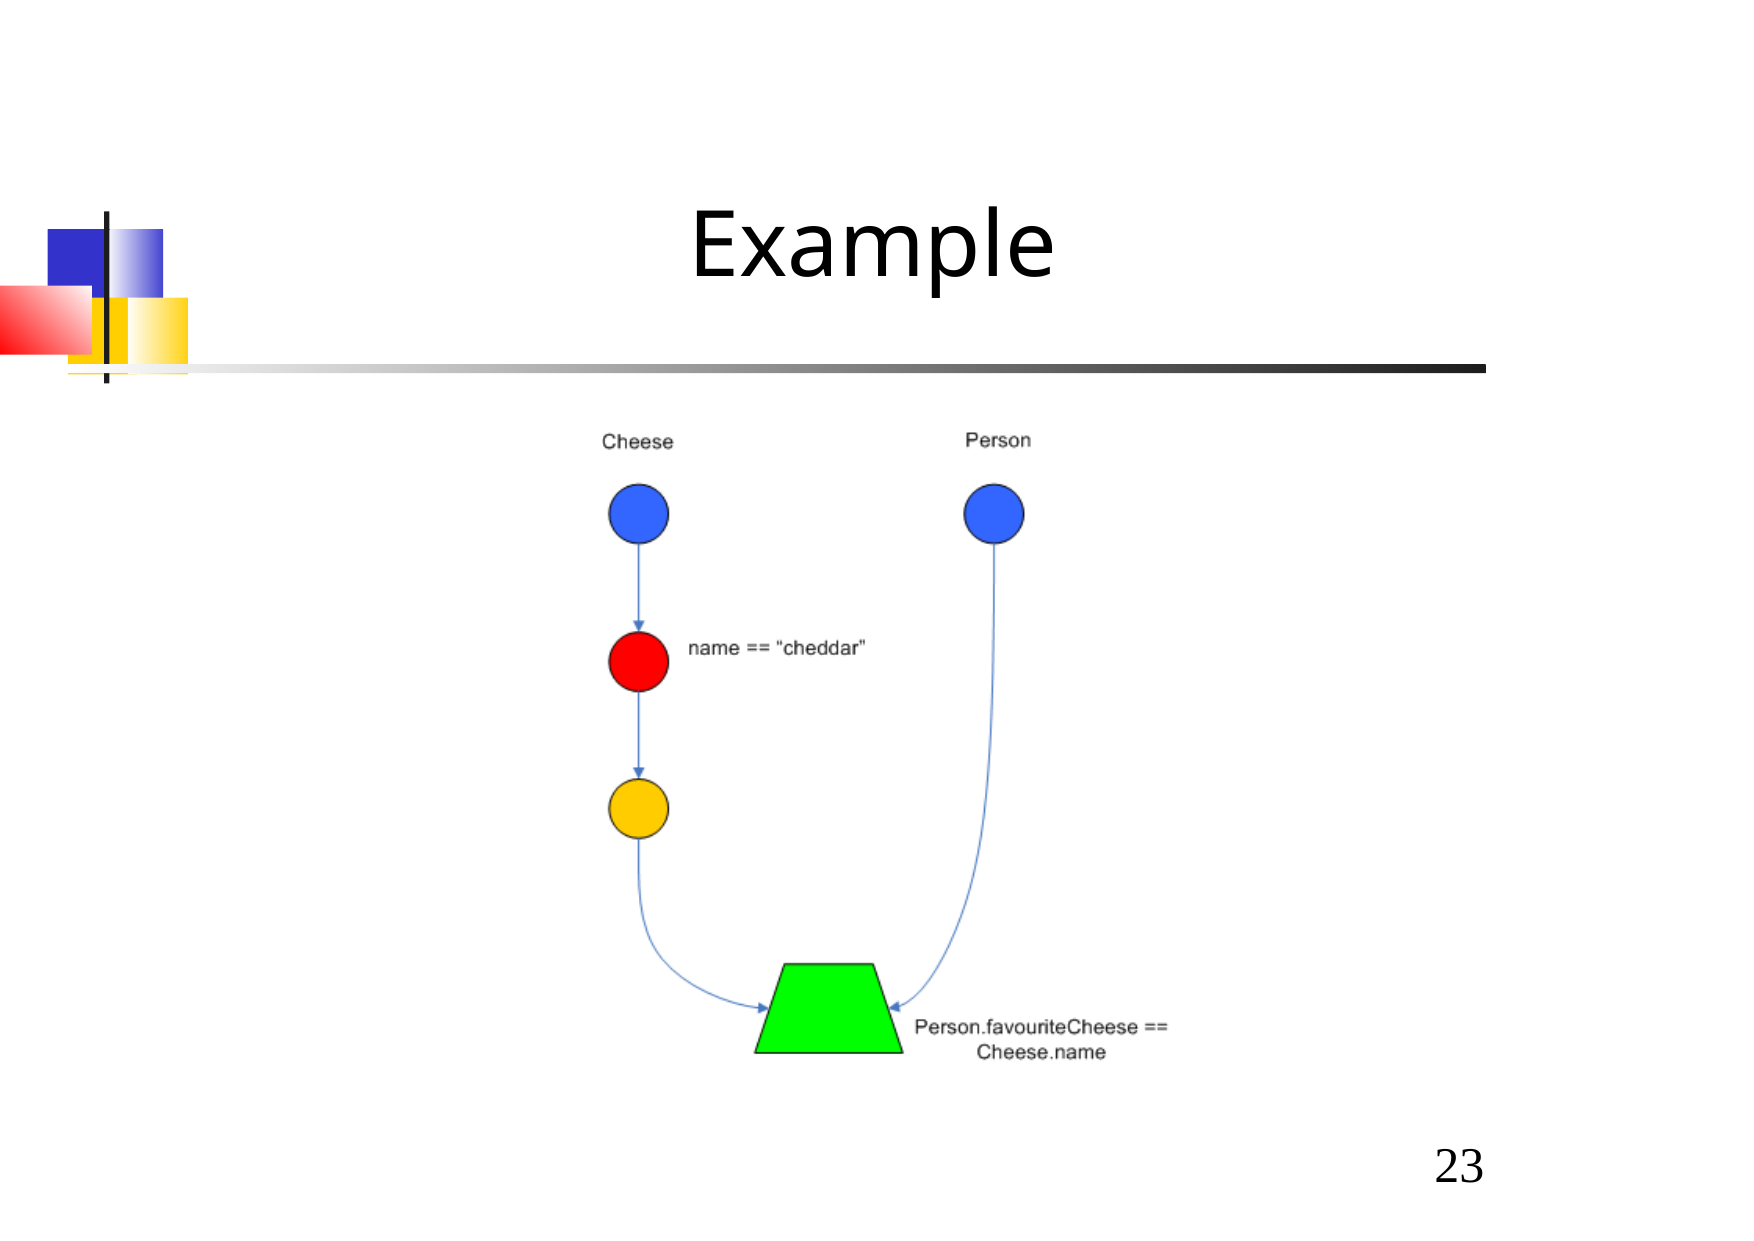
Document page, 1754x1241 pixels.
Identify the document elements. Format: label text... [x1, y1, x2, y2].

title Example [179, 139, 1567, 351]
picture [602, 425, 1175, 1065]
